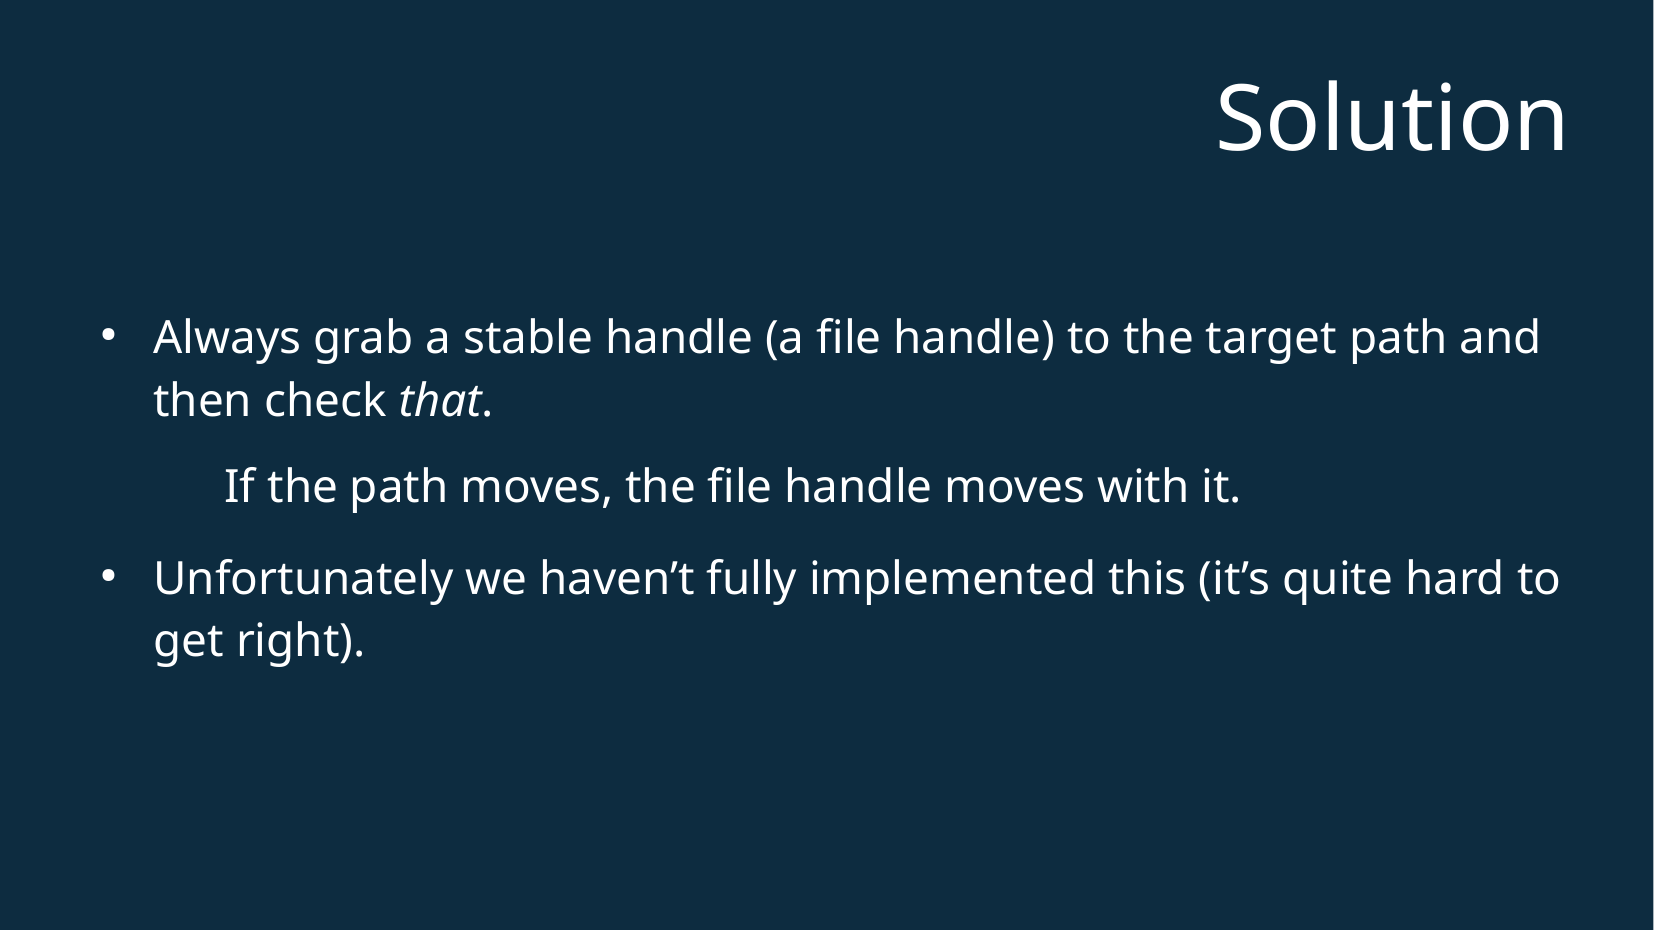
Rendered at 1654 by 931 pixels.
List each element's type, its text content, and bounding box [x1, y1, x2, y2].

list Always grab a stable handle (a file handle) to the target path and then check that. If the path moves, the file handle moves with it. Unfortunately we haven’t fully implemented this (it’s quite hard to get right). [82, 217, 1571, 758]
title Solution [82, 37, 1571, 193]
